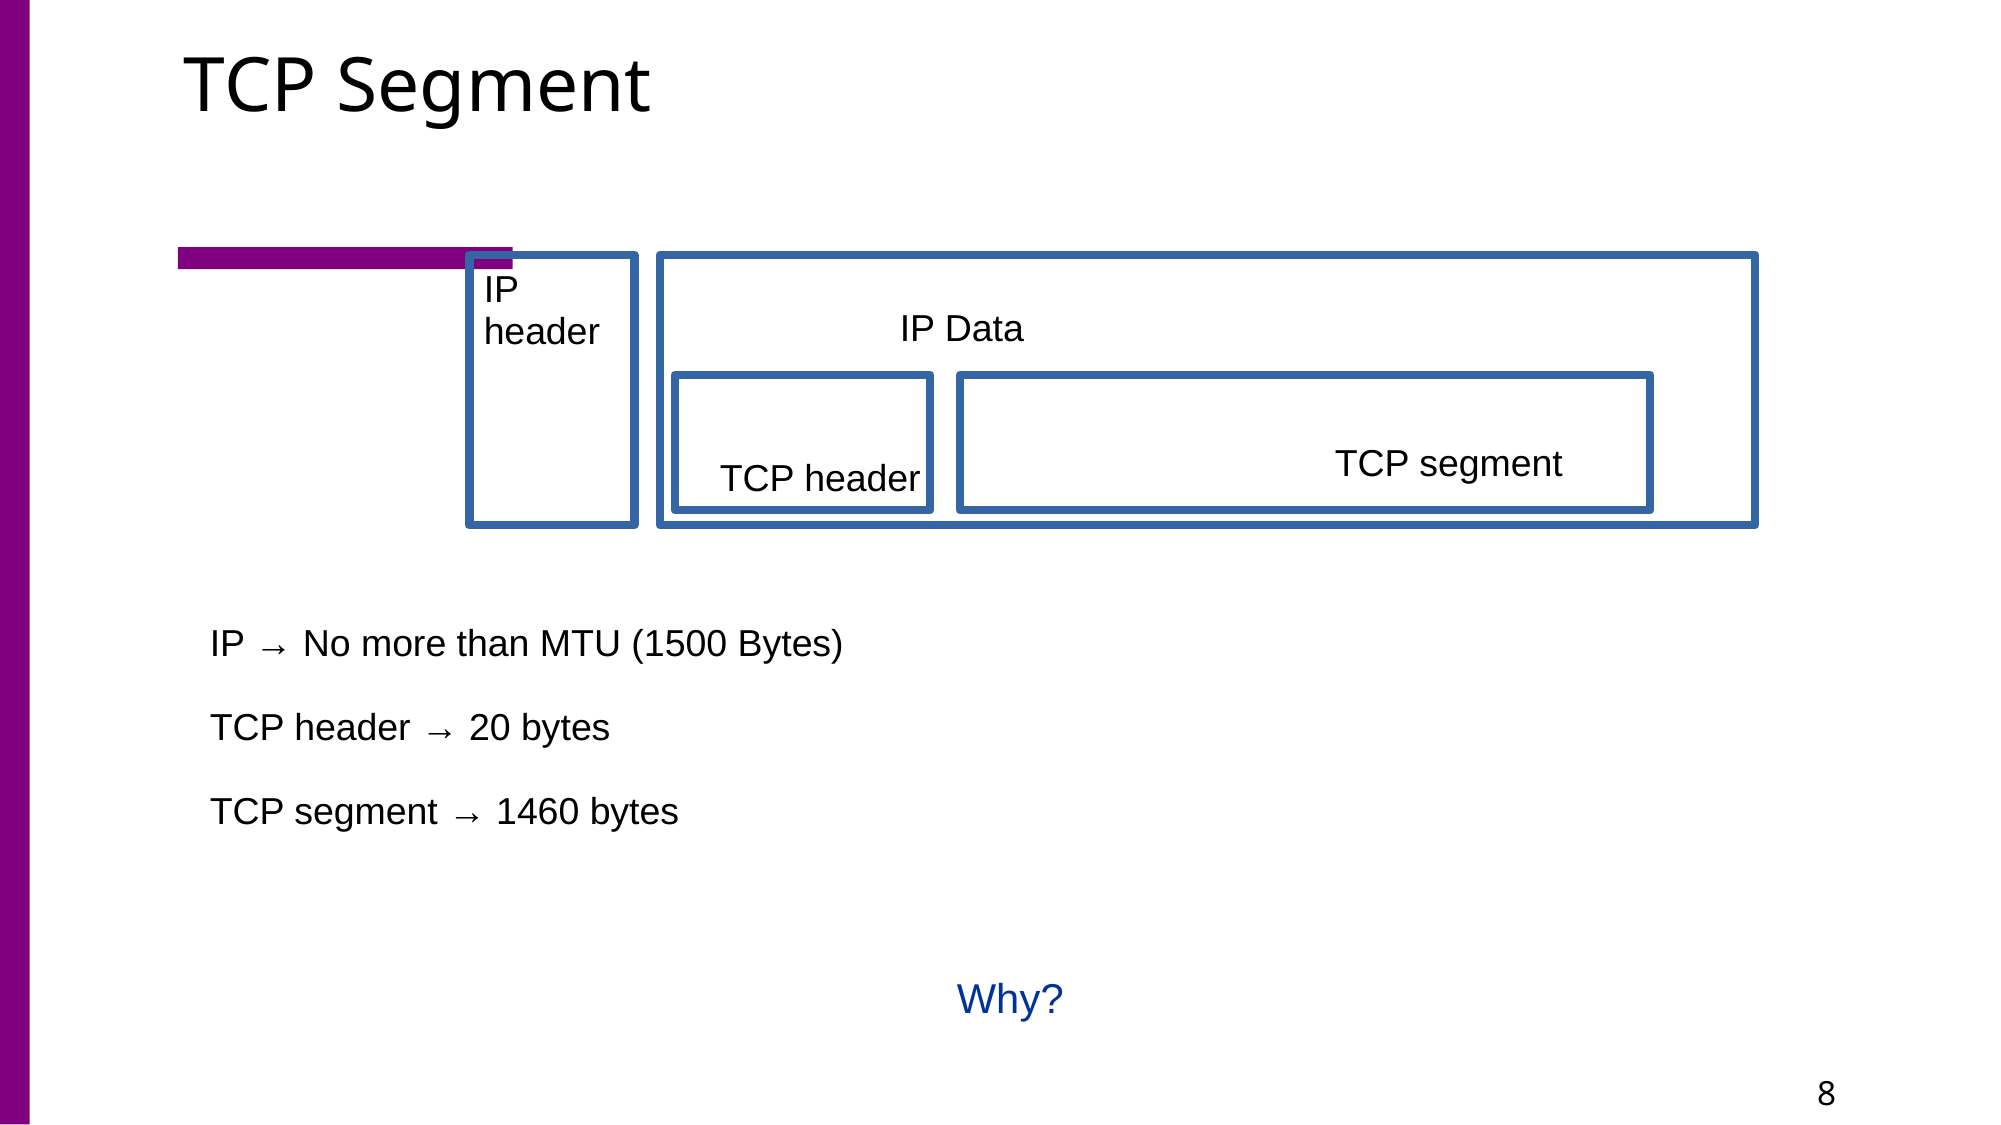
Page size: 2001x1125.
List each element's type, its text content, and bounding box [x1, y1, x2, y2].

text_box IP Data [885, 299, 1039, 357]
text_box IP header [474, 261, 616, 361]
text_box IP → No more than MTU (1500 Bytes) TCP header → 20 bytes TCP segment → 1460 bytes [195, 615, 860, 840]
title TCP Segment [133, 28, 1946, 135]
text_box TCP header [705, 450, 937, 507]
text_box TCP segment [1320, 435, 1579, 492]
text_box Why? [510, 964, 1511, 1030]
